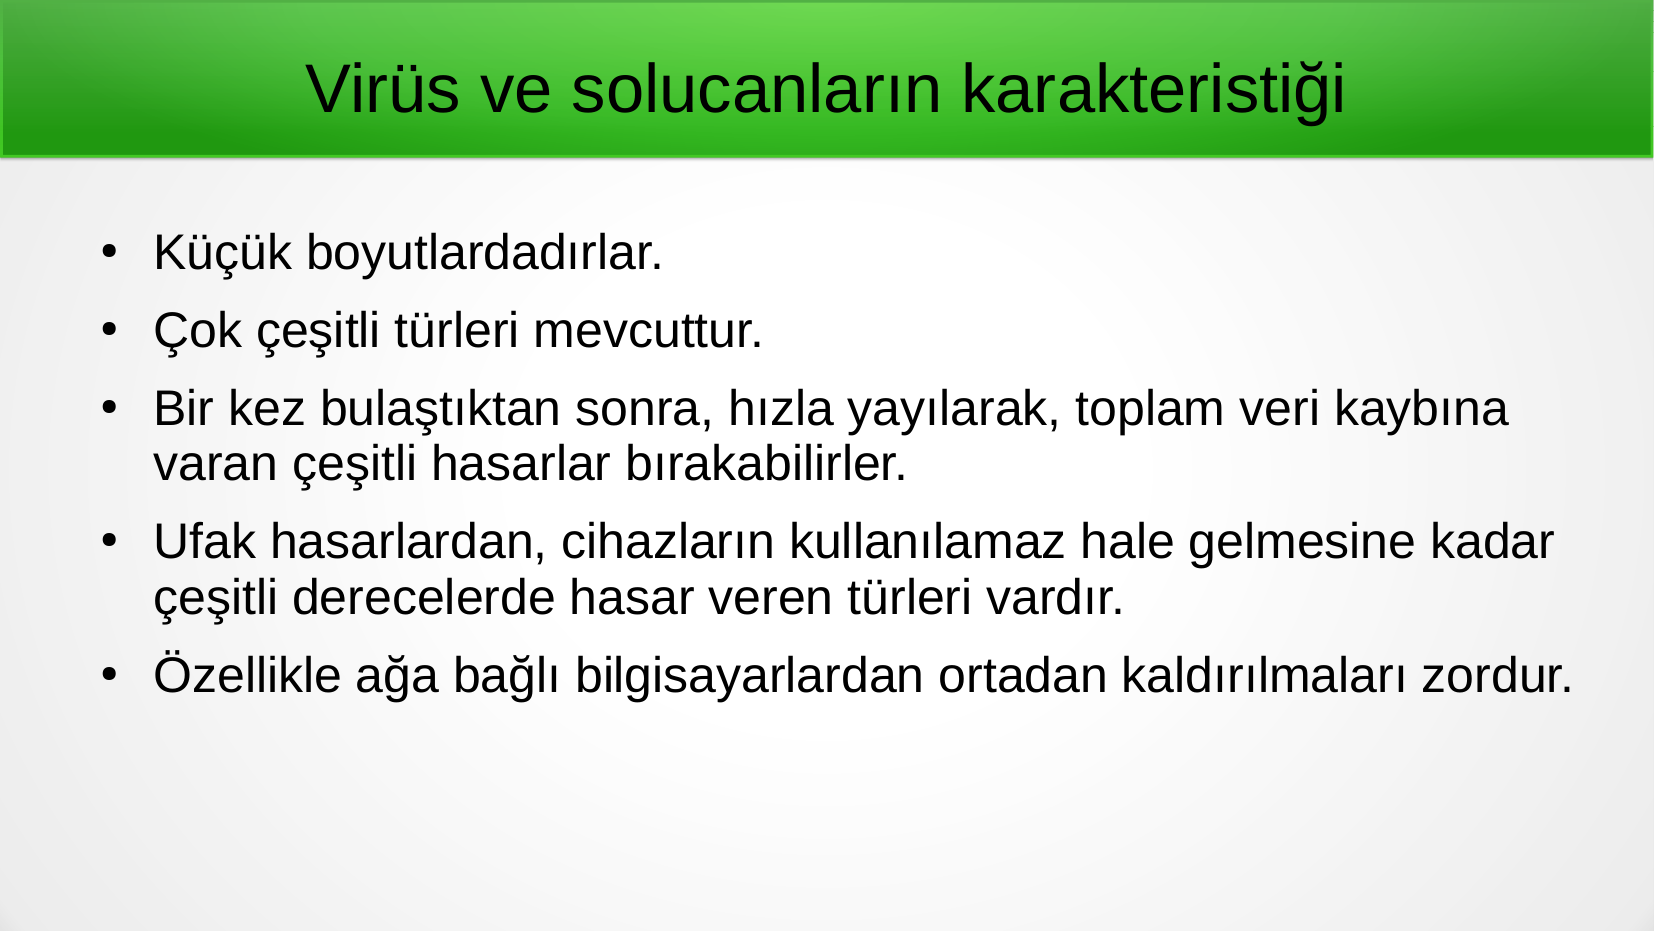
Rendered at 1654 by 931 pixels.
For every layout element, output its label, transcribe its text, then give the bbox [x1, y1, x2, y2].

title Virüs ve solucanların karakteristiği [82, 35, 1571, 142]
list Küçük boyutlardadırlar. Çok çeşitli türleri mevcuttur. Bir kez bulaştıktan sonra, hızla yayılarak, toplam veri kaybına varan çeşitli hasarlar bırakabilirler. Ufak hasarlardan, cihazların kullanılamaz hale gelmesine kadar çeşitli derecelerde hasar veren türleri vardır. Özellikle ağa bağlı bilgisayarlardan ortadan kaldırılmaları zordur. [82, 224, 1607, 764]
